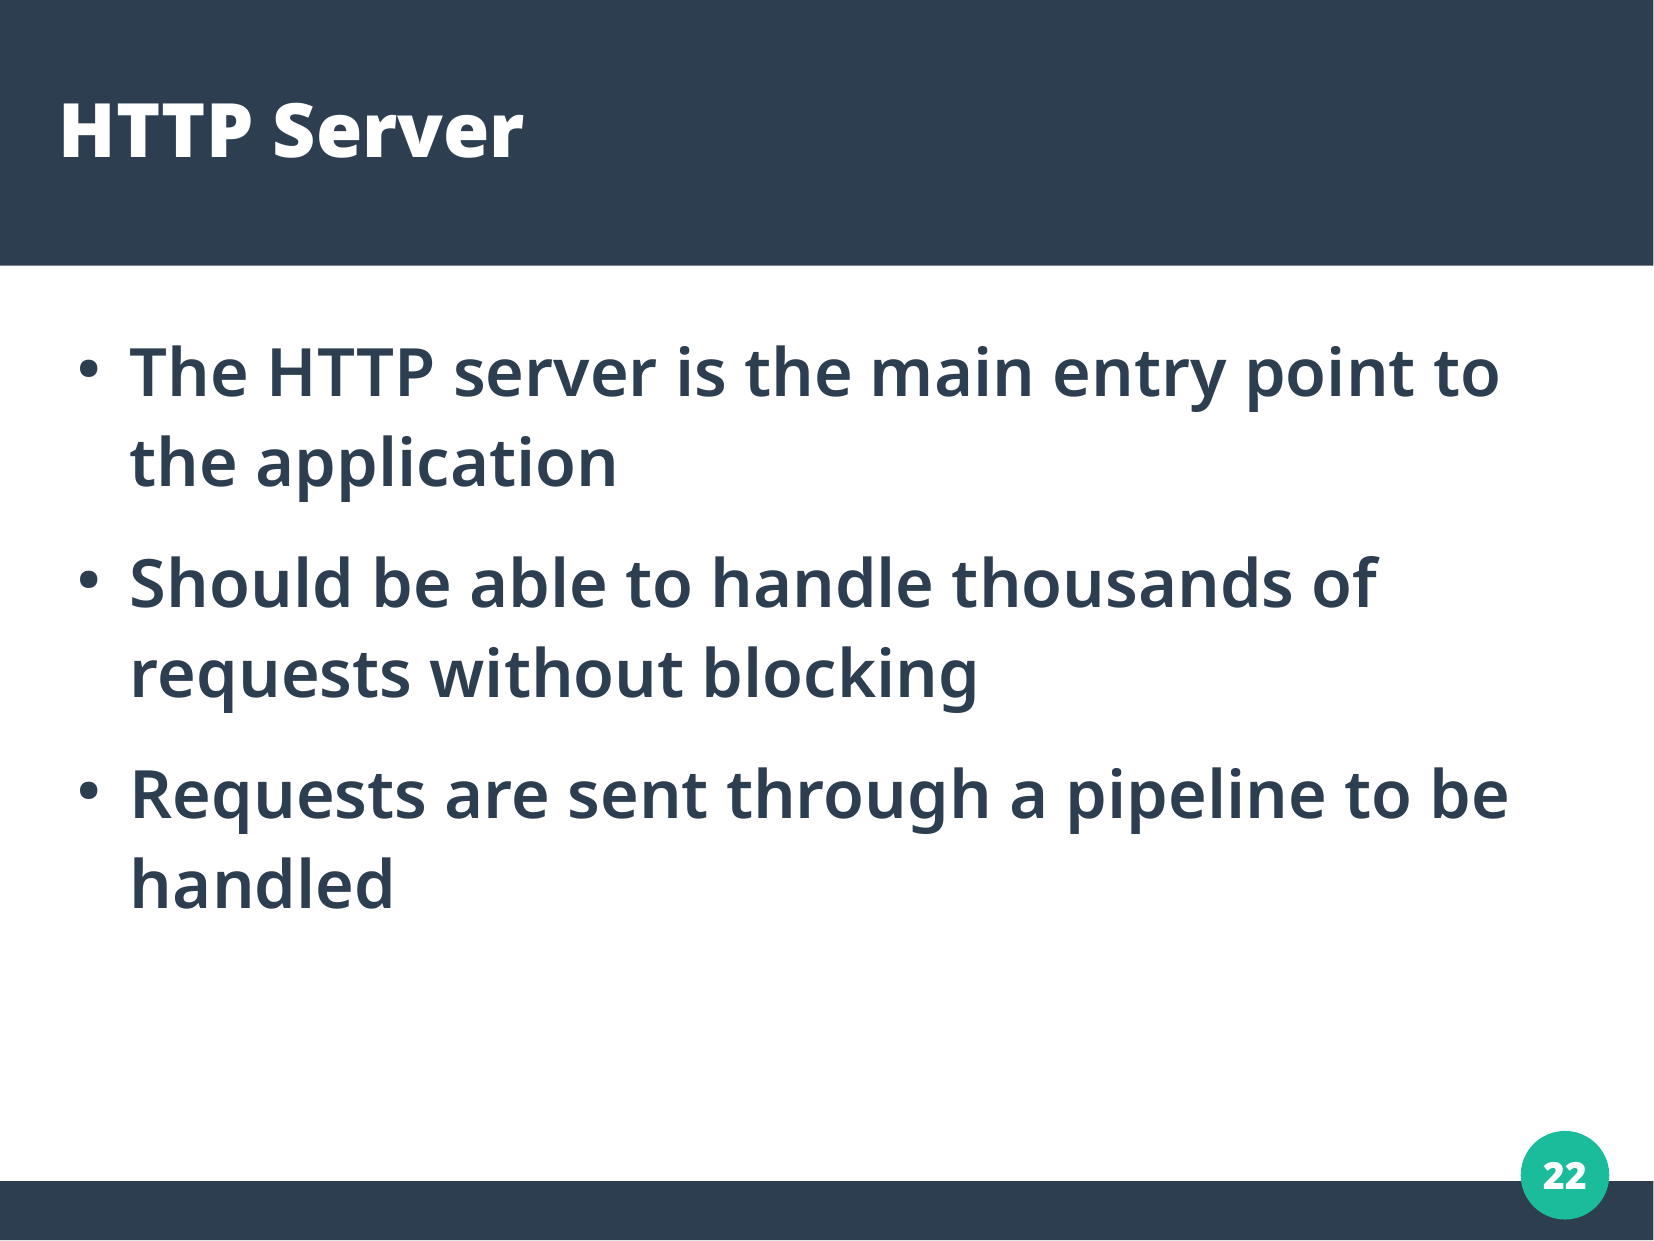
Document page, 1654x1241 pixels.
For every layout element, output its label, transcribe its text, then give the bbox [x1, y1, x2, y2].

title HTTP Server [59, 49, 1595, 207]
list The HTTP server is the main entry point to the application Should be able to handle thousands of requests without blocking Requests are sent through a pipeline to be handled [59, 324, 1595, 1152]
